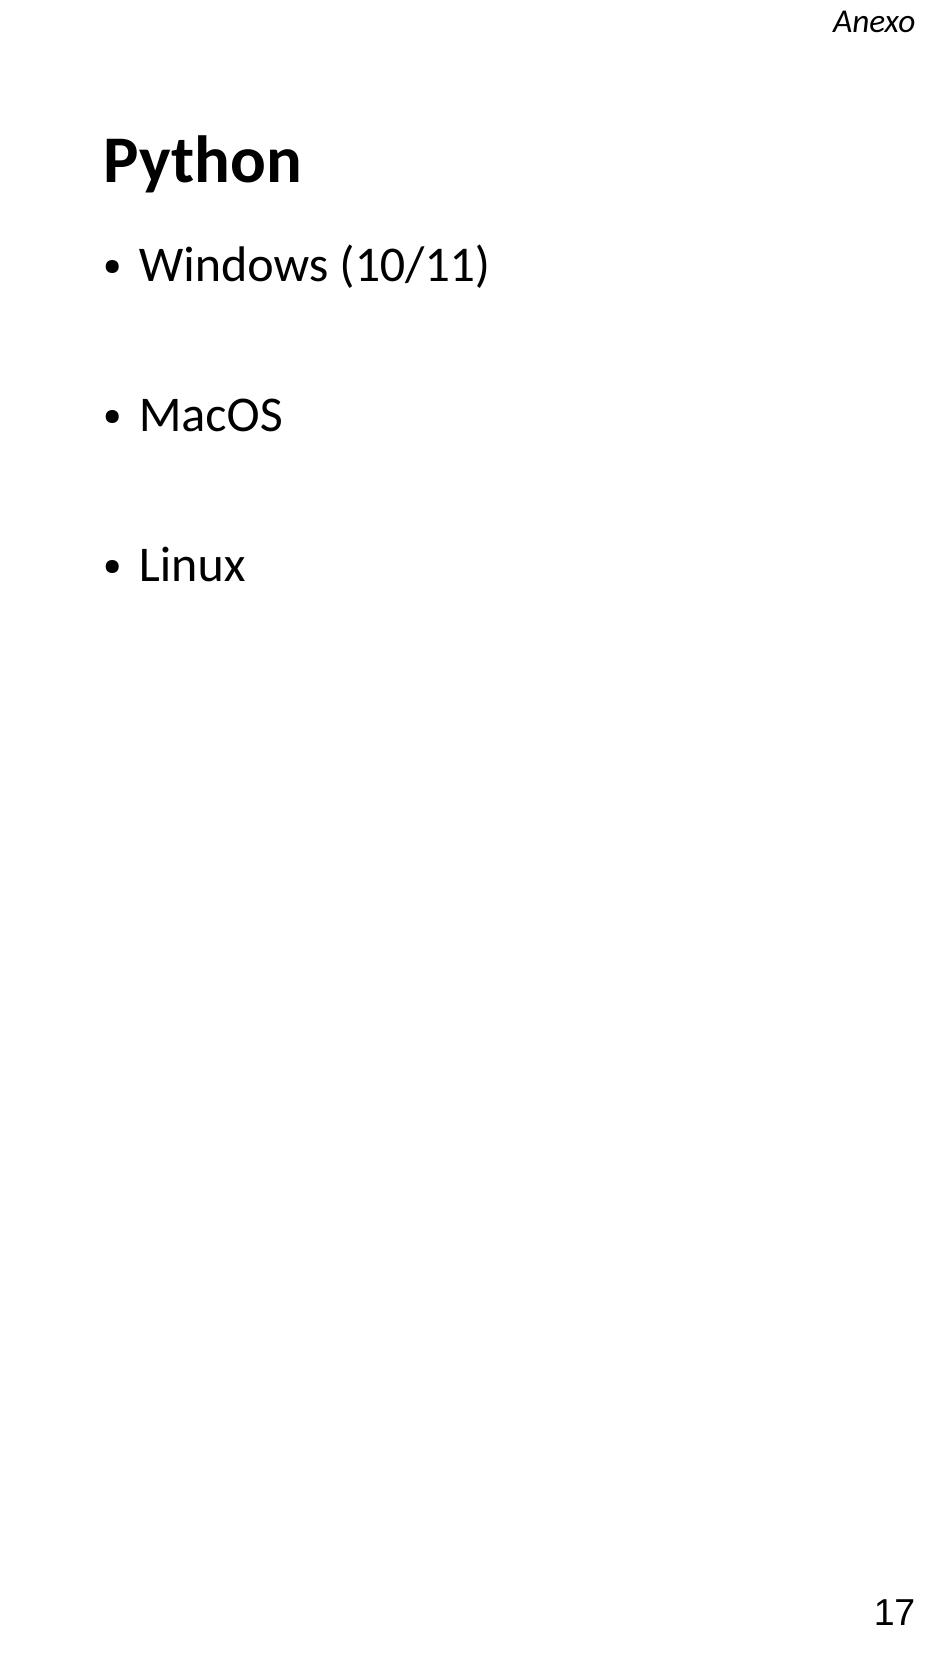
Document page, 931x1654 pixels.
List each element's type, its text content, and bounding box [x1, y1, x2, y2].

text_box Anexo [0, 0, 931, 60]
text_box <número> [729, 1583, 931, 1654]
text_box Windows (10/11) MacOS Linux [88, 236, 827, 1477]
text_box Python [88, 125, 739, 207]
